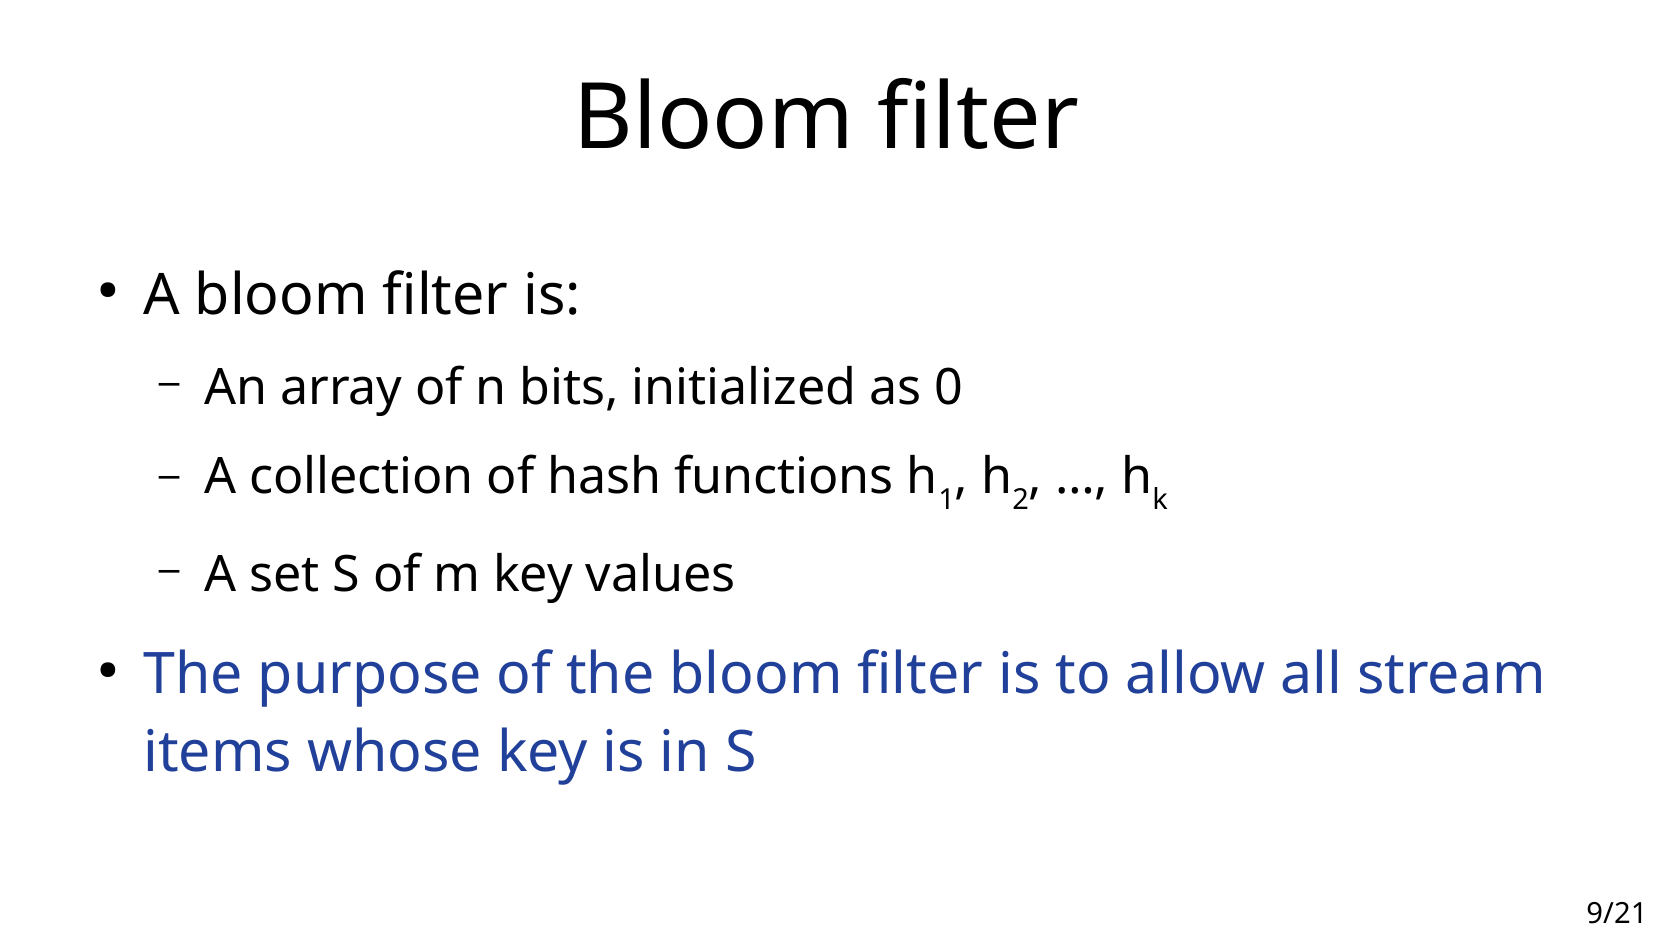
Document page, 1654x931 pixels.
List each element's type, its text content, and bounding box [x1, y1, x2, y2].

list A bloom filter is: An array of n bits, initialized as 0 A collection of hash functions h1, h2, …, hk A set S of m key values The purpose of the bloom filter is to allow all stream items whose key is in S [82, 253, 1571, 793]
title Bloom filter [82, 1, 1571, 226]
